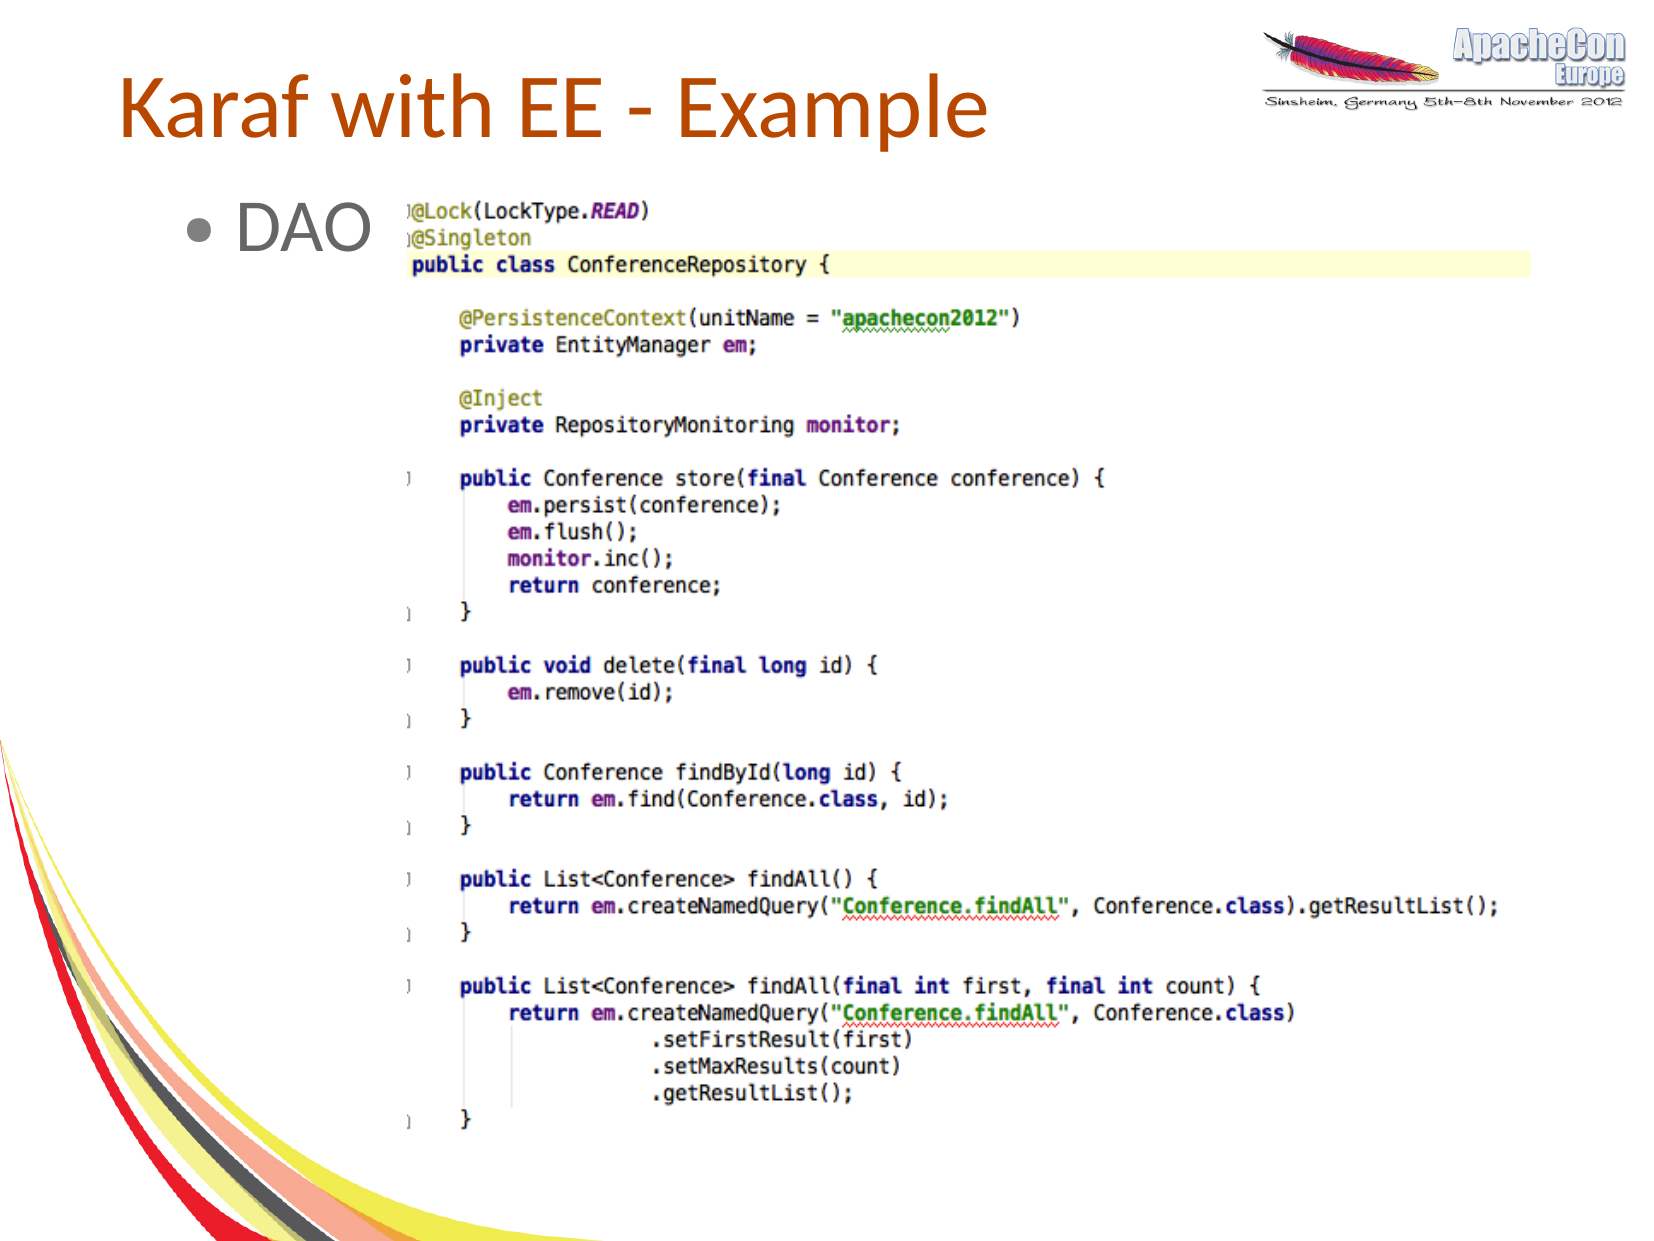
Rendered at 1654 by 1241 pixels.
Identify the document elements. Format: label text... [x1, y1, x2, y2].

picture [0, 0, 1654, 1241]
title Karaf with EE - Example [59, 59, 1418, 171]
list DAO [165, 195, 407, 901]
